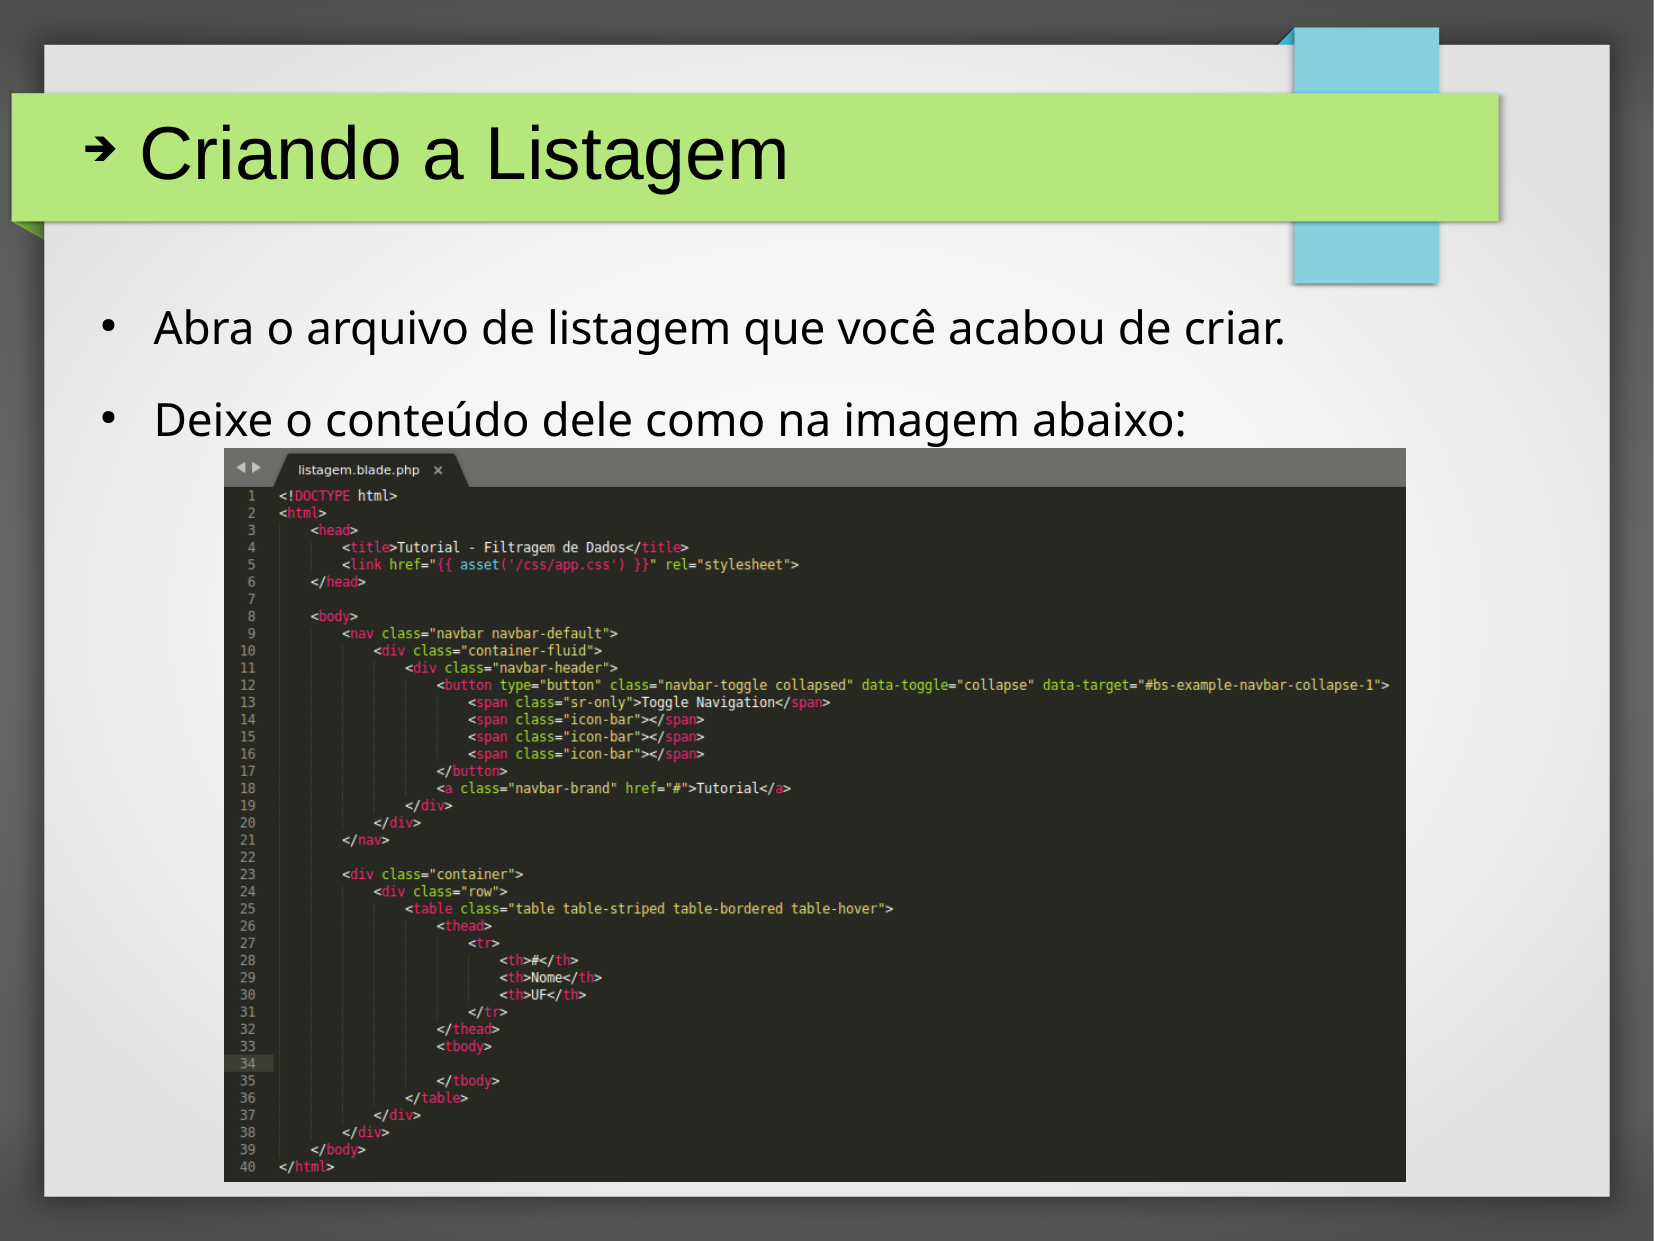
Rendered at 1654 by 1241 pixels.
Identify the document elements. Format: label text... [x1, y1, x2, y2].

list Abra o arquivo de listagem que você acabou de criar. Deixe o conteúdo dele como na imagem abaixo: [82, 295, 1571, 1015]
picture [0, 0, 1654, 1241]
title Criando a Listagem [82, 94, 1264, 213]
